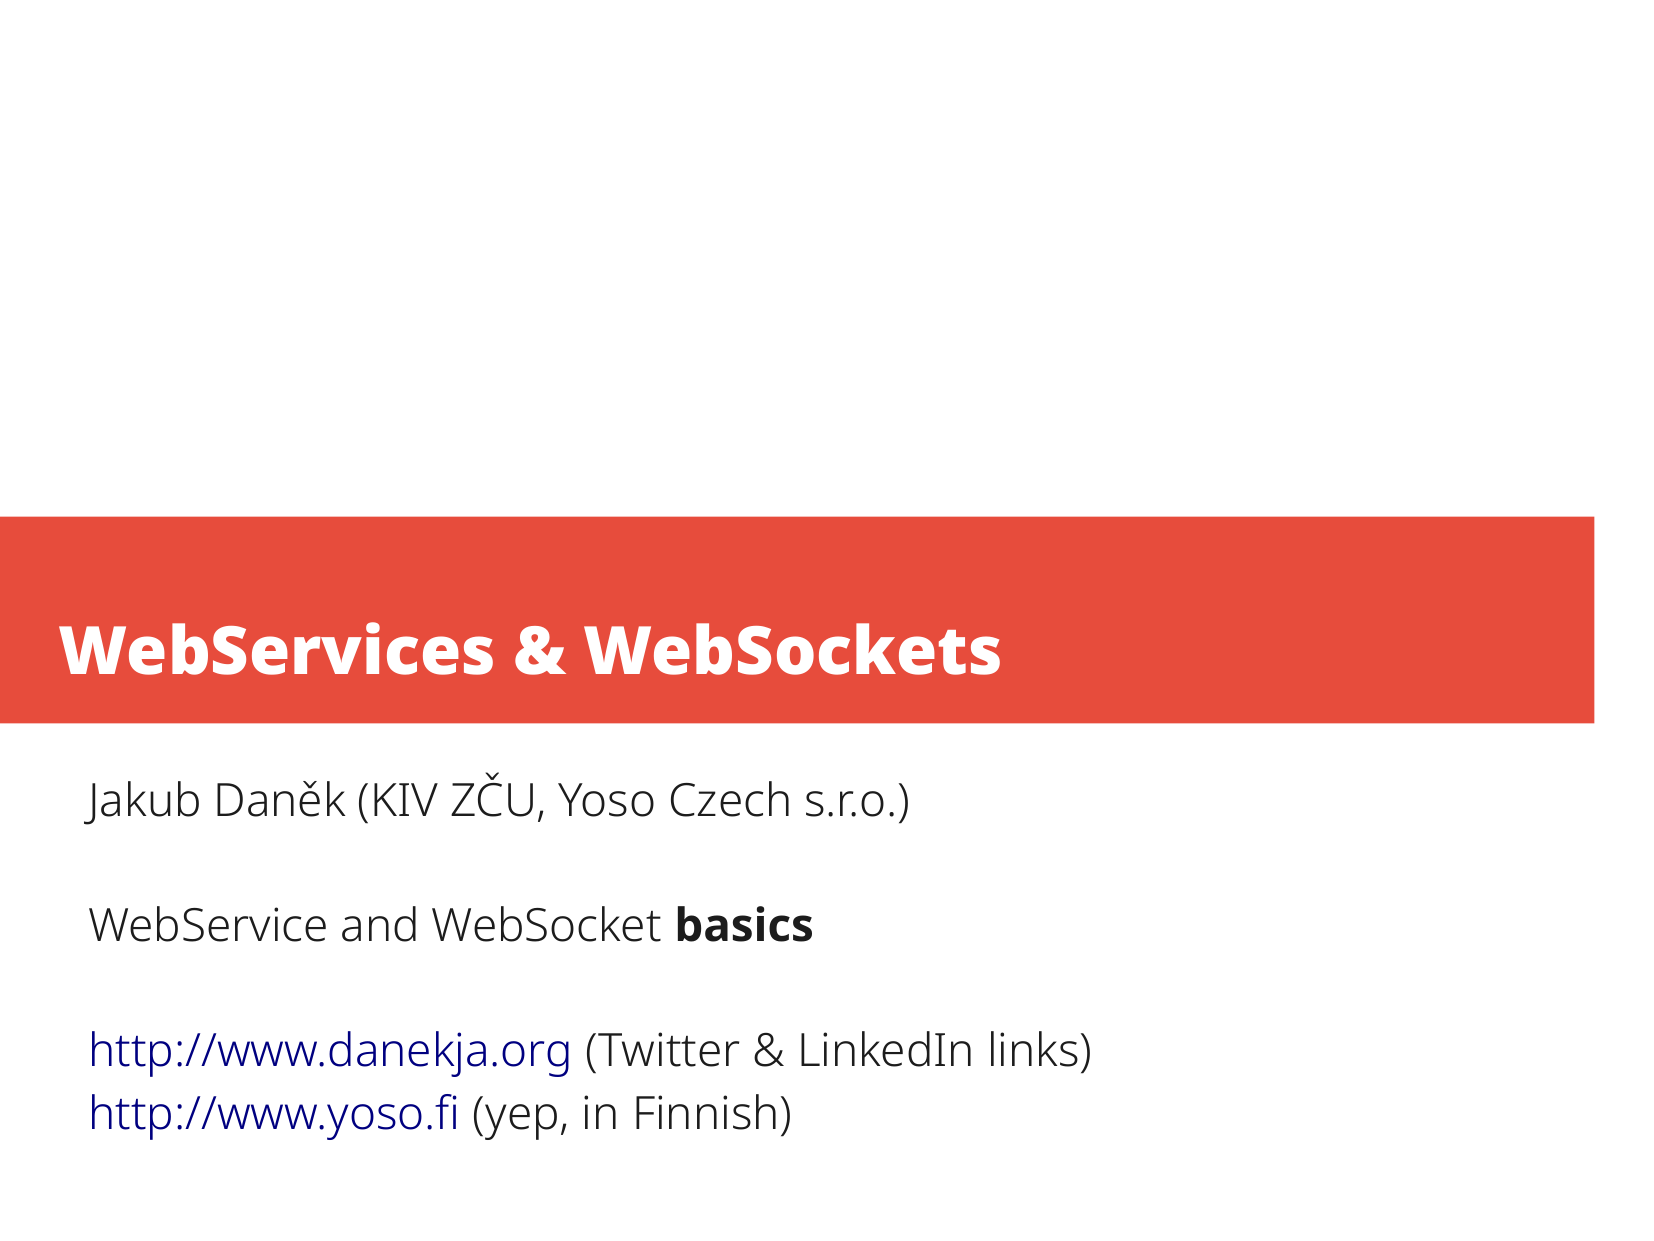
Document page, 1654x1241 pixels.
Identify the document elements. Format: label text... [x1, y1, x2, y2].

title WebServices & WebSockets [59, 546, 1595, 694]
subtitle Jakub Daněk (KIV ZČU, Yoso Czech s.r.o.) WebService and WebSocket basics http://www.danekja.org (Twitter & LinkedIn links) http://www.yoso.fi (yep, in Finnish) [88, 767, 1595, 1182]
